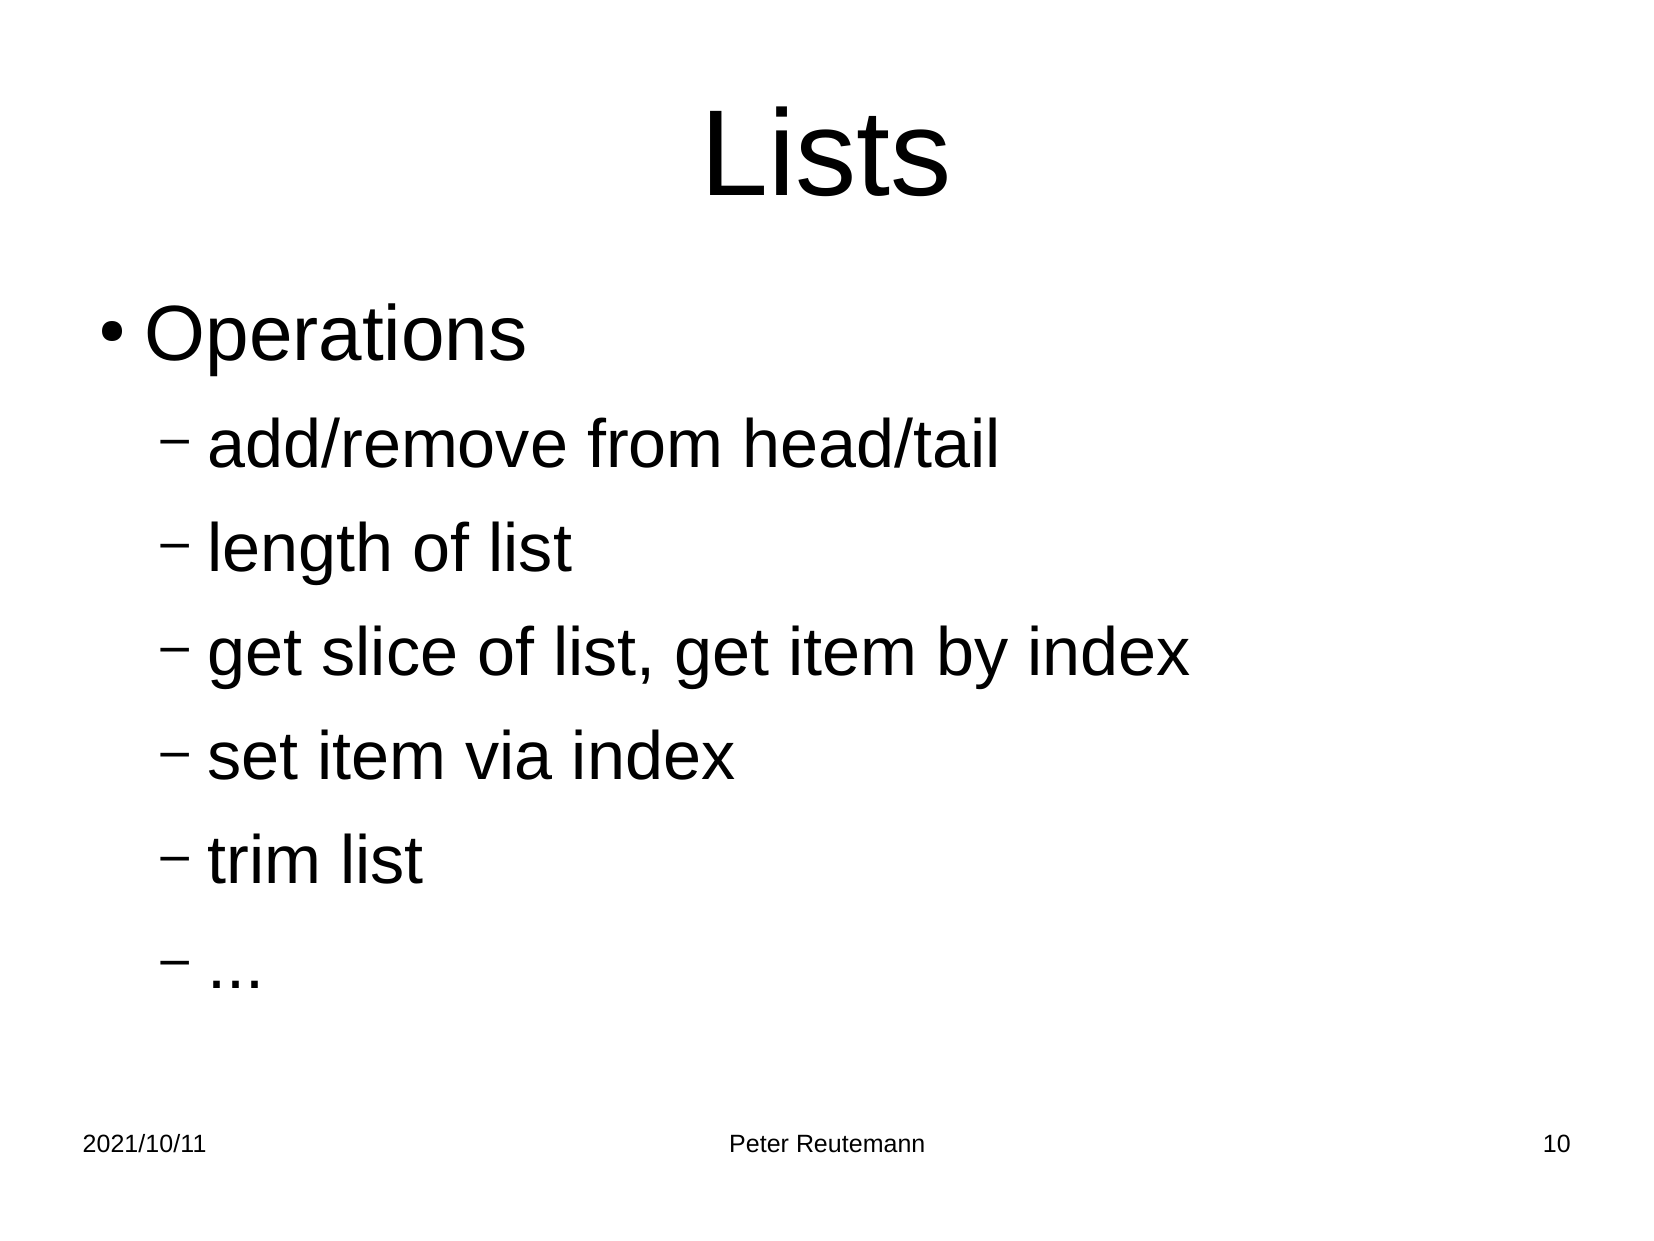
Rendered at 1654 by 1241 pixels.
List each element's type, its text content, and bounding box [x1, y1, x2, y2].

list Operations add/remove from head/tail length of list get slice of list, get item by index set item via index trim list ... [82, 290, 1571, 1010]
title Lists [82, 49, 1571, 257]
